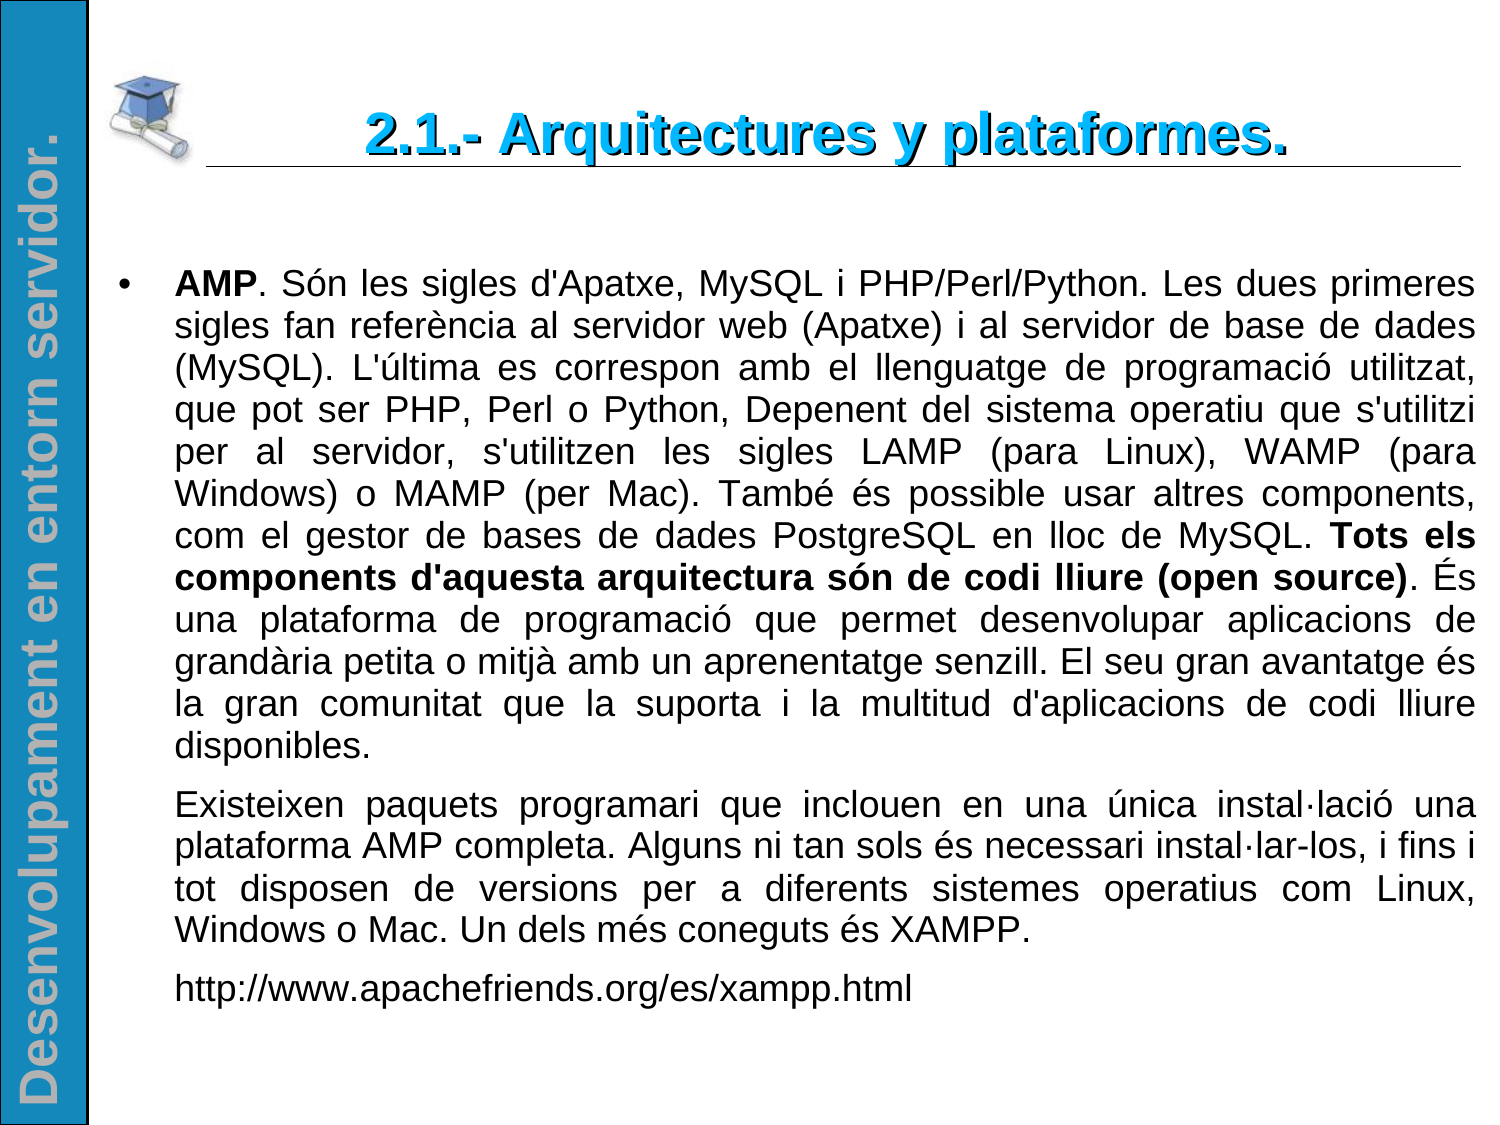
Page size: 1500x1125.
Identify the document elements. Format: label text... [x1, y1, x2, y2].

title 2.1.- Arquitectures y plataformes. [206, 88, 1447, 178]
picture [93, 61, 206, 174]
list AMP. Són les sigles d'Apatxe, MySQL i PHP/Perl/Python. Les dues primeres sigles fan referència al servidor web (Apatxe) i al servidor de base de dades (MySQL). L'última es correspon amb el llenguatge de programació utilitzat, que pot ser PHP, Perl o Python, Depenent del sistema operatiu que s'utilitzi per al servidor, s'utilitzen les sigles LAMP (para Linux), WAMP (para Windows) o MAMP (per Mac). També és possible usar altres components, com el gestor de bases de dades PostgreSQL en lloc de MySQL. Tots els components d'aquesta arquitectura són de codi lliure (open source). És una plataforma de programació que permet desenvolupar aplicacions de grandària petita o mitjà amb un aprenentatge senzill. El seu gran avantatge és la gran comunitat que la suporta i la multitud d'aplicacions de codi lliure disponibles. Existeixen paquets programari que inclouen en una única instal·lació una plataforma AMP completa. Alguns ni tan sols és necessari instal·lar-los, i fins i tot disposen de versions per a diferents sistemes operatius com Linux, Windows o Mac. Un dels més coneguts és XAMPP. http://www.apachefriends.org/es/xampp.html [118, 262, 1477, 1010]
